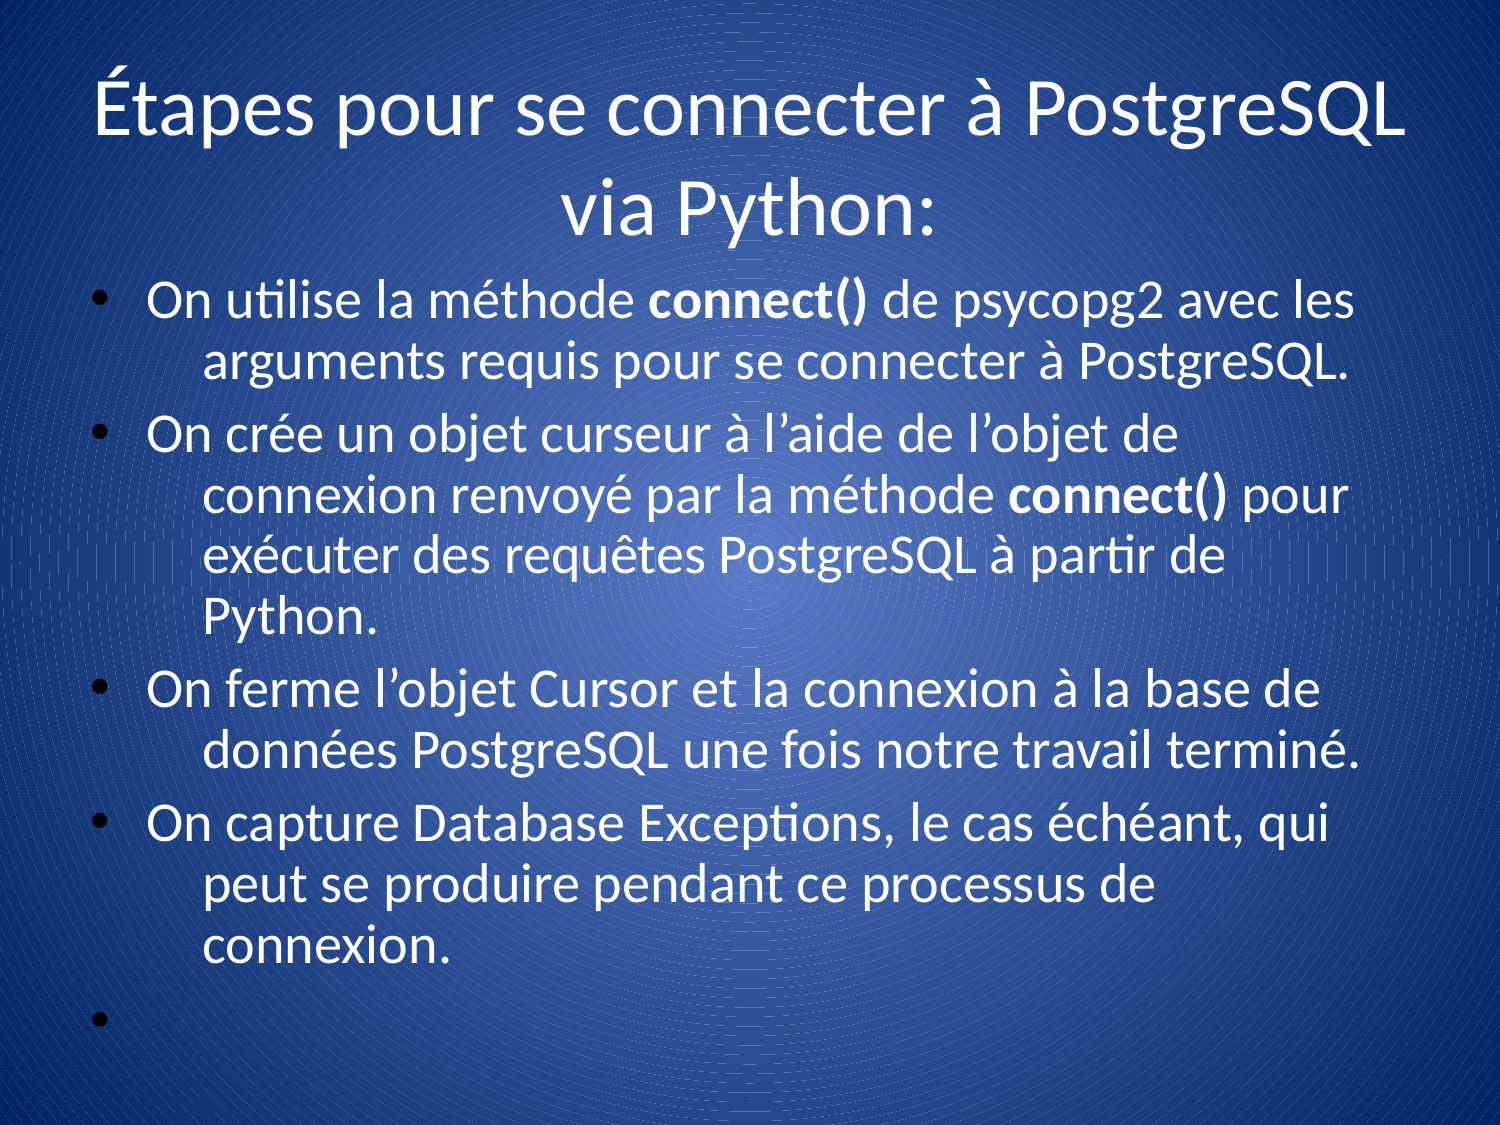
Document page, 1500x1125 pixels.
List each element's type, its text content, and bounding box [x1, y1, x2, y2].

list On utilise la méthode connect() de psycopg2 avec les arguments requis pour se connecter à PostgreSQL. On crée un objet curseur à l’aide de l’objet de connexion renvoyé par la méthode connect() pour exécuter des requêtes PostgreSQL à partir de Python. On ferme l’objet Cursor et la connexion à la base de données PostgreSQL une fois notre travail terminé. On capture Database Exceptions, le cas échéant, qui peut se produire pendant ce processus de connexion. [75, 262, 1426, 1005]
title Étapes pour se connecter à PostgreSQL via Python: [75, 45, 1426, 233]
